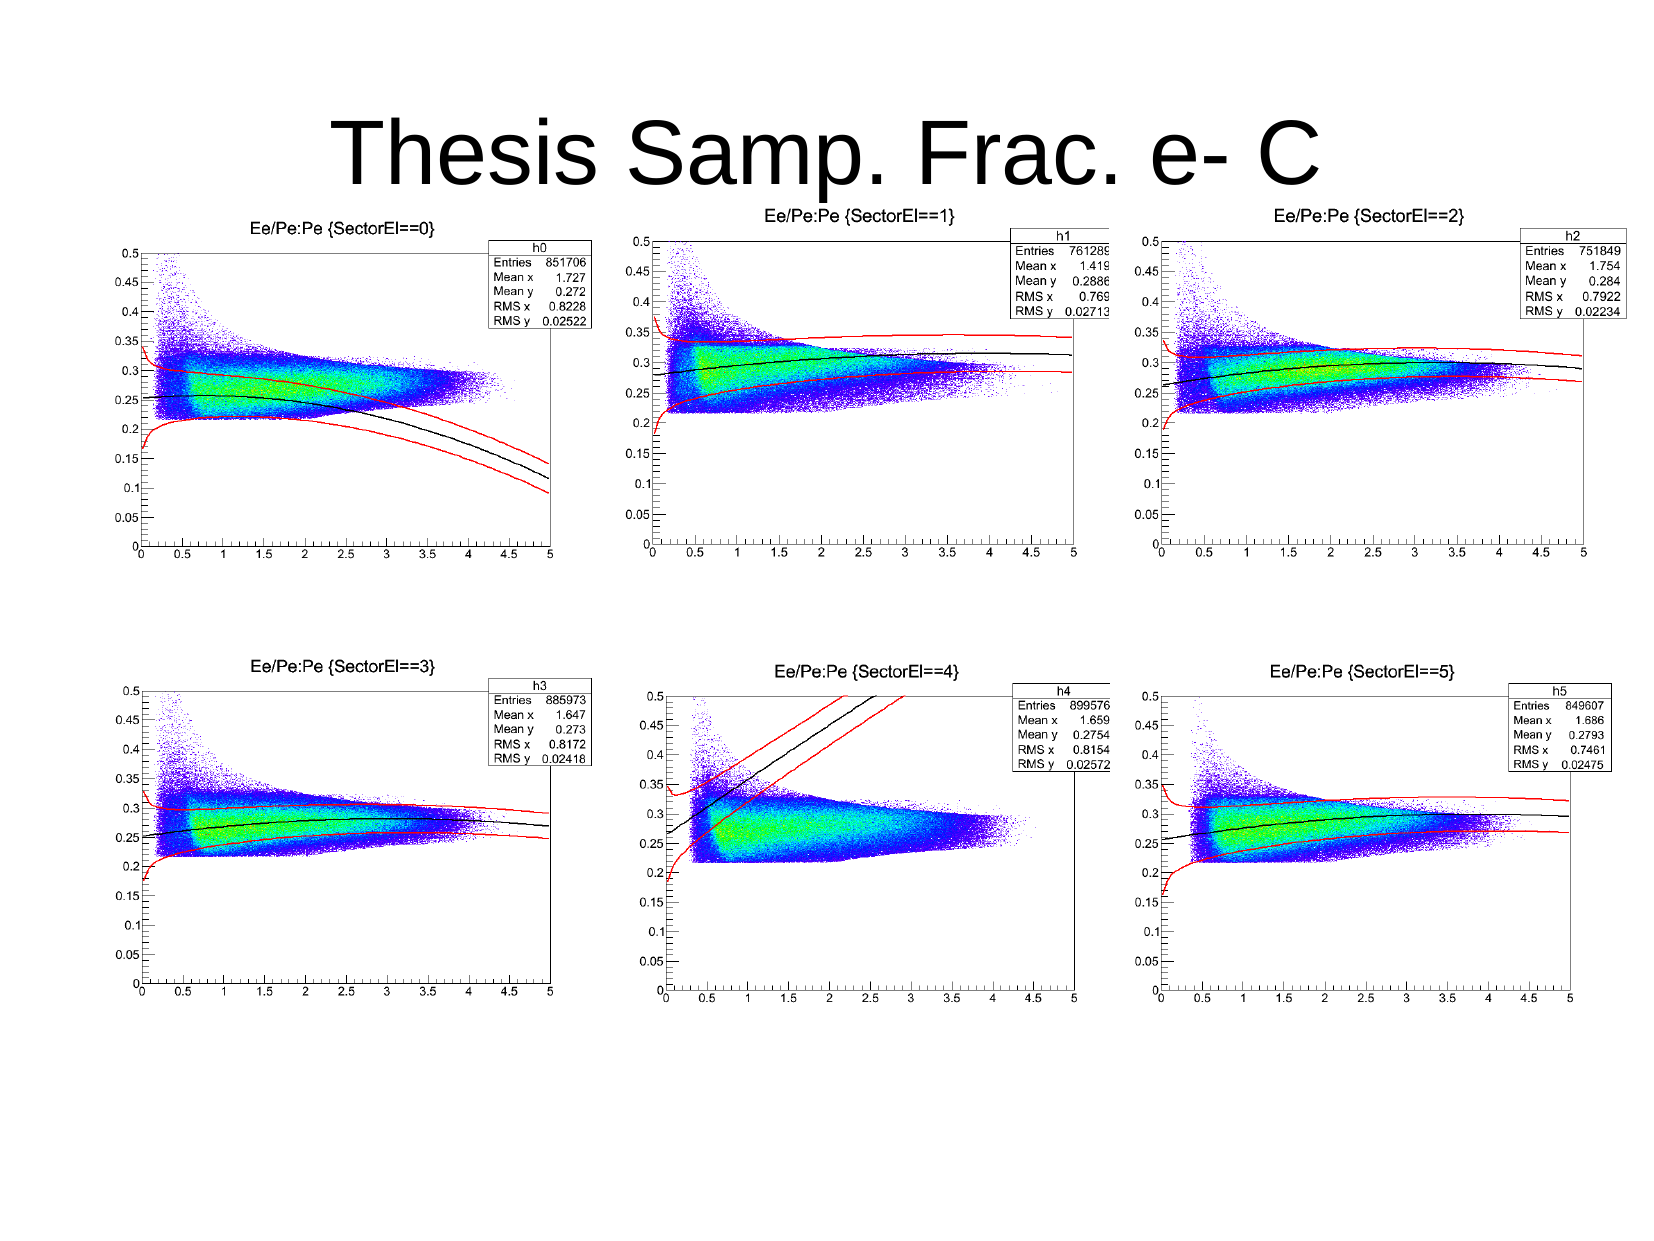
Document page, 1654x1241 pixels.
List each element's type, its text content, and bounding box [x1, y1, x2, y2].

picture [615, 659, 1621, 1027]
title Thesis Samp. Frac. e- C [82, 49, 1571, 257]
picture [90, 203, 1636, 583]
picture [91, 654, 601, 1021]
